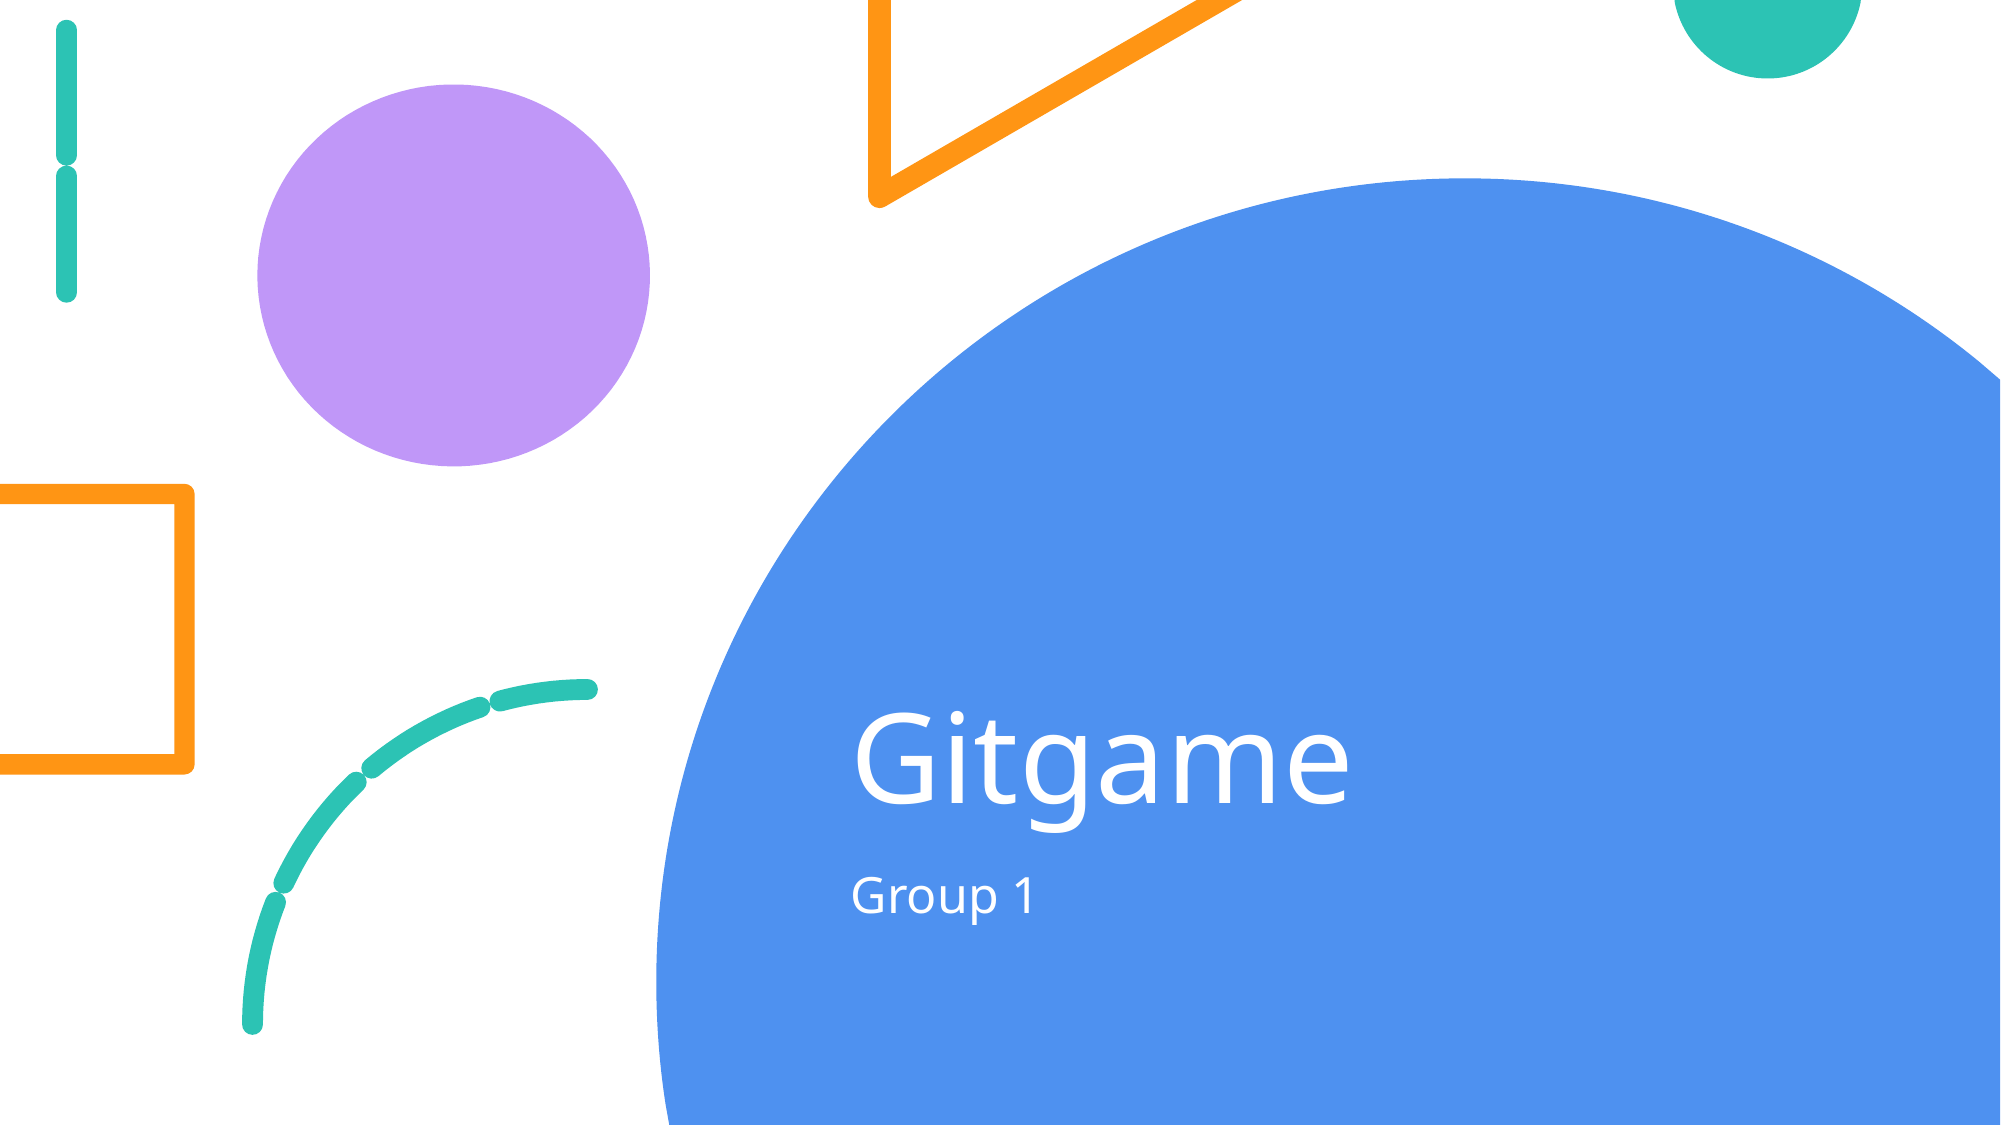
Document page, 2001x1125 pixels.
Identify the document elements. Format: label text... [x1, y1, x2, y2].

subtitle Group 1 [835, 856, 1917, 1021]
title Gitgame [835, 450, 1917, 842]
